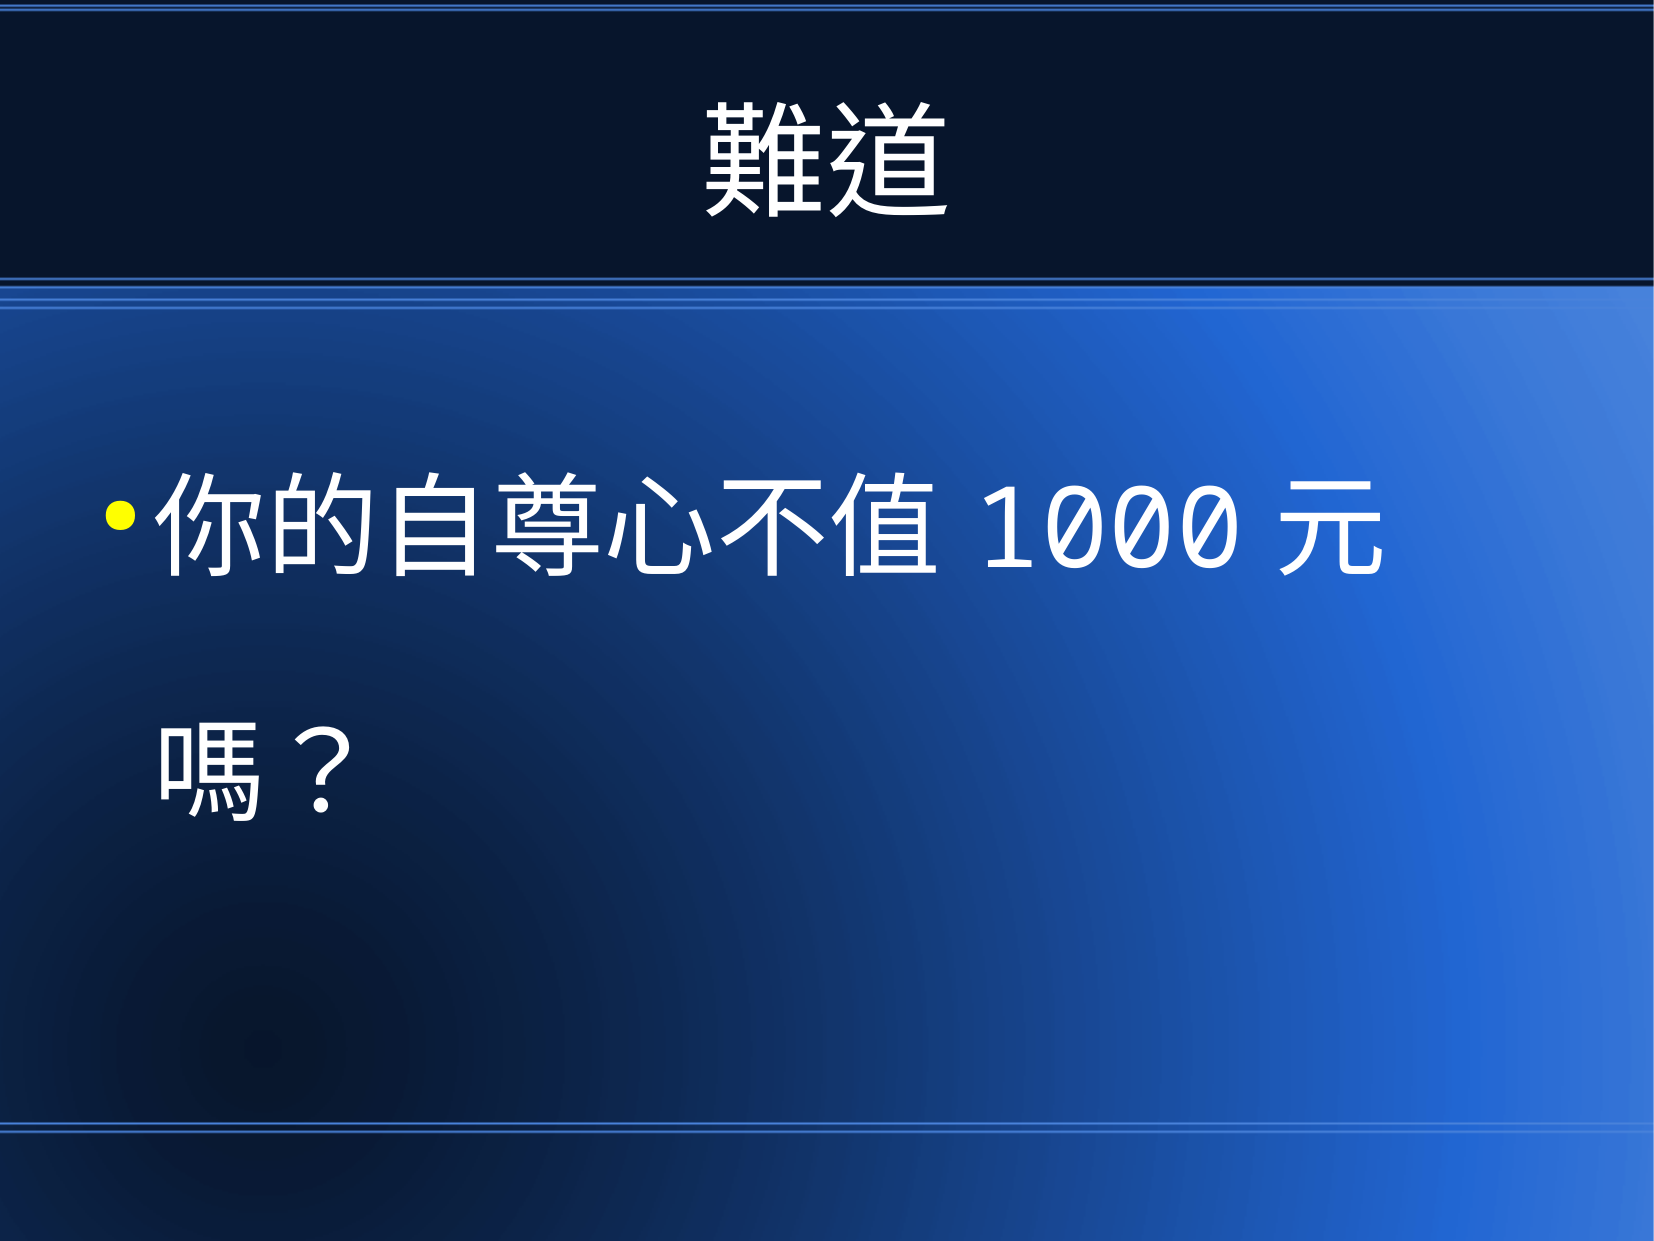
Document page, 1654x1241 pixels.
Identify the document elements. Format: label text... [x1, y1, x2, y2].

title 難道 [82, 49, 1571, 257]
picture [0, 0, 1654, 1241]
list 你的自尊心不值1000元嗎？ [82, 355, 1571, 1241]
